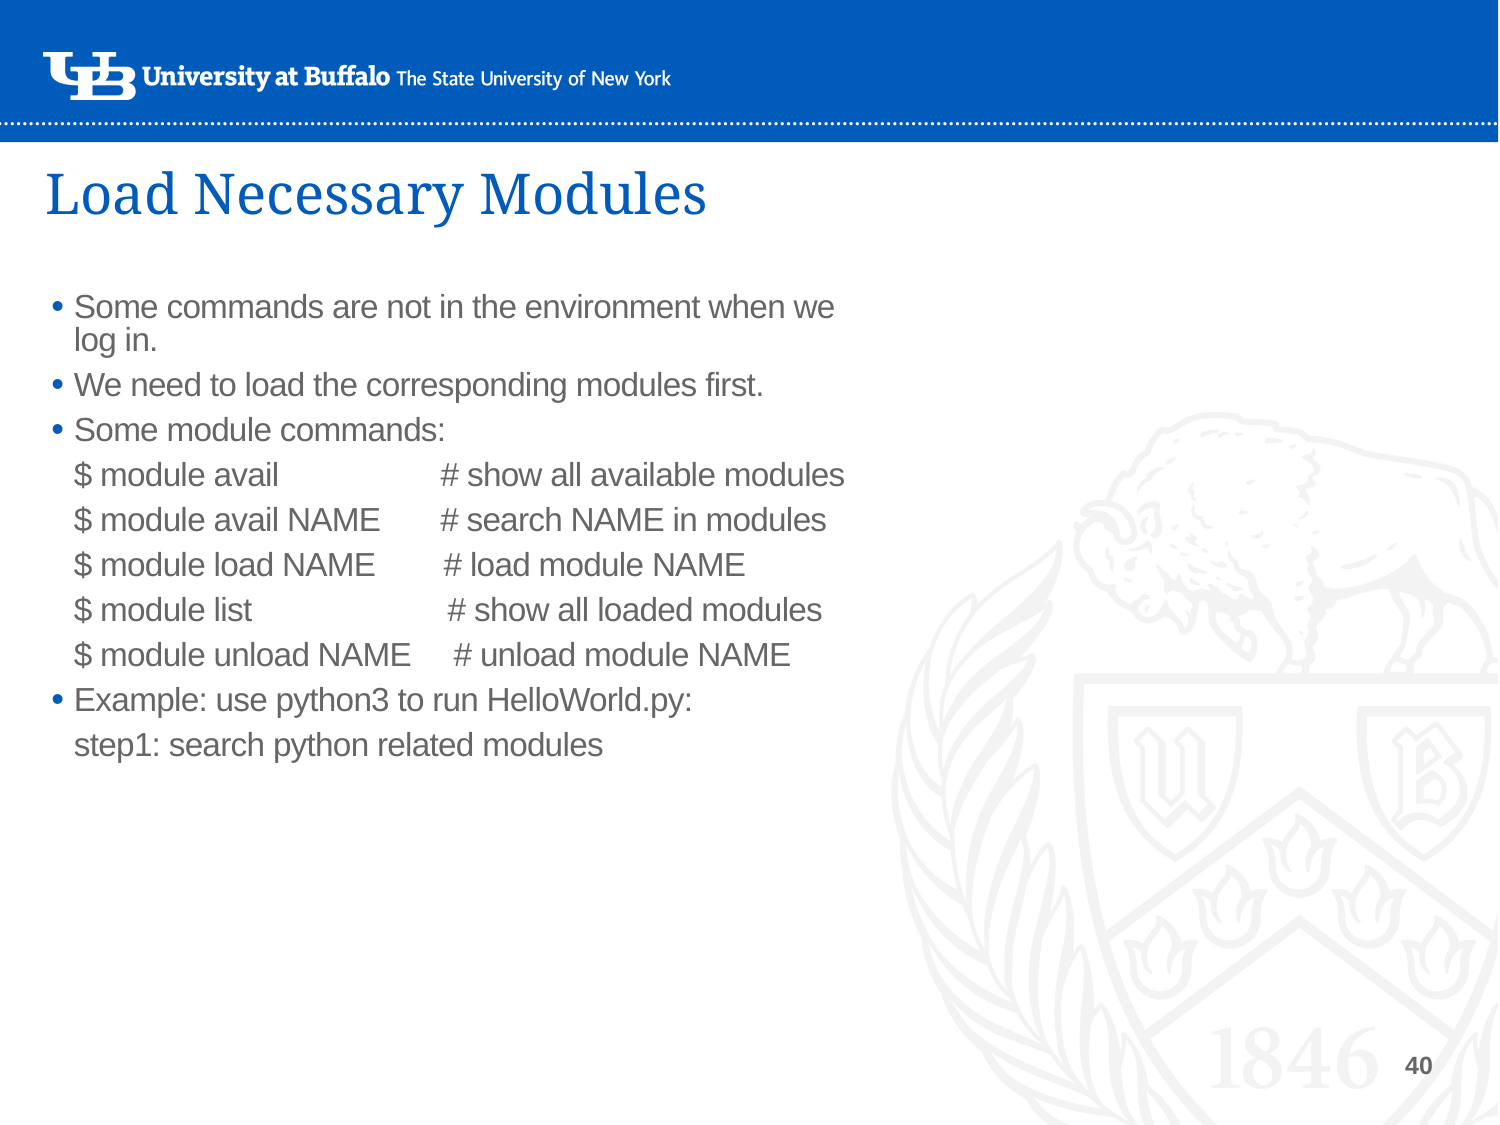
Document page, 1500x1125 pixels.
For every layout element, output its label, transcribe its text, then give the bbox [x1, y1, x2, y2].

picture [0, 0, 1499, 1125]
list Some commands are not in the environment when we log in. We need to load the corresponding modules first. Some module commands: $ module avail # show all available modules $ module avail NAME # search NAME in modules $ module load NAME # load module NAME $ module list # show all loaded modules $ module unload NAME # unload module NAME Example: use python3 to run HelloWorld.py: step1: search python related modules [21, 285, 886, 976]
title Load Necessary Modules [30, 153, 1387, 233]
